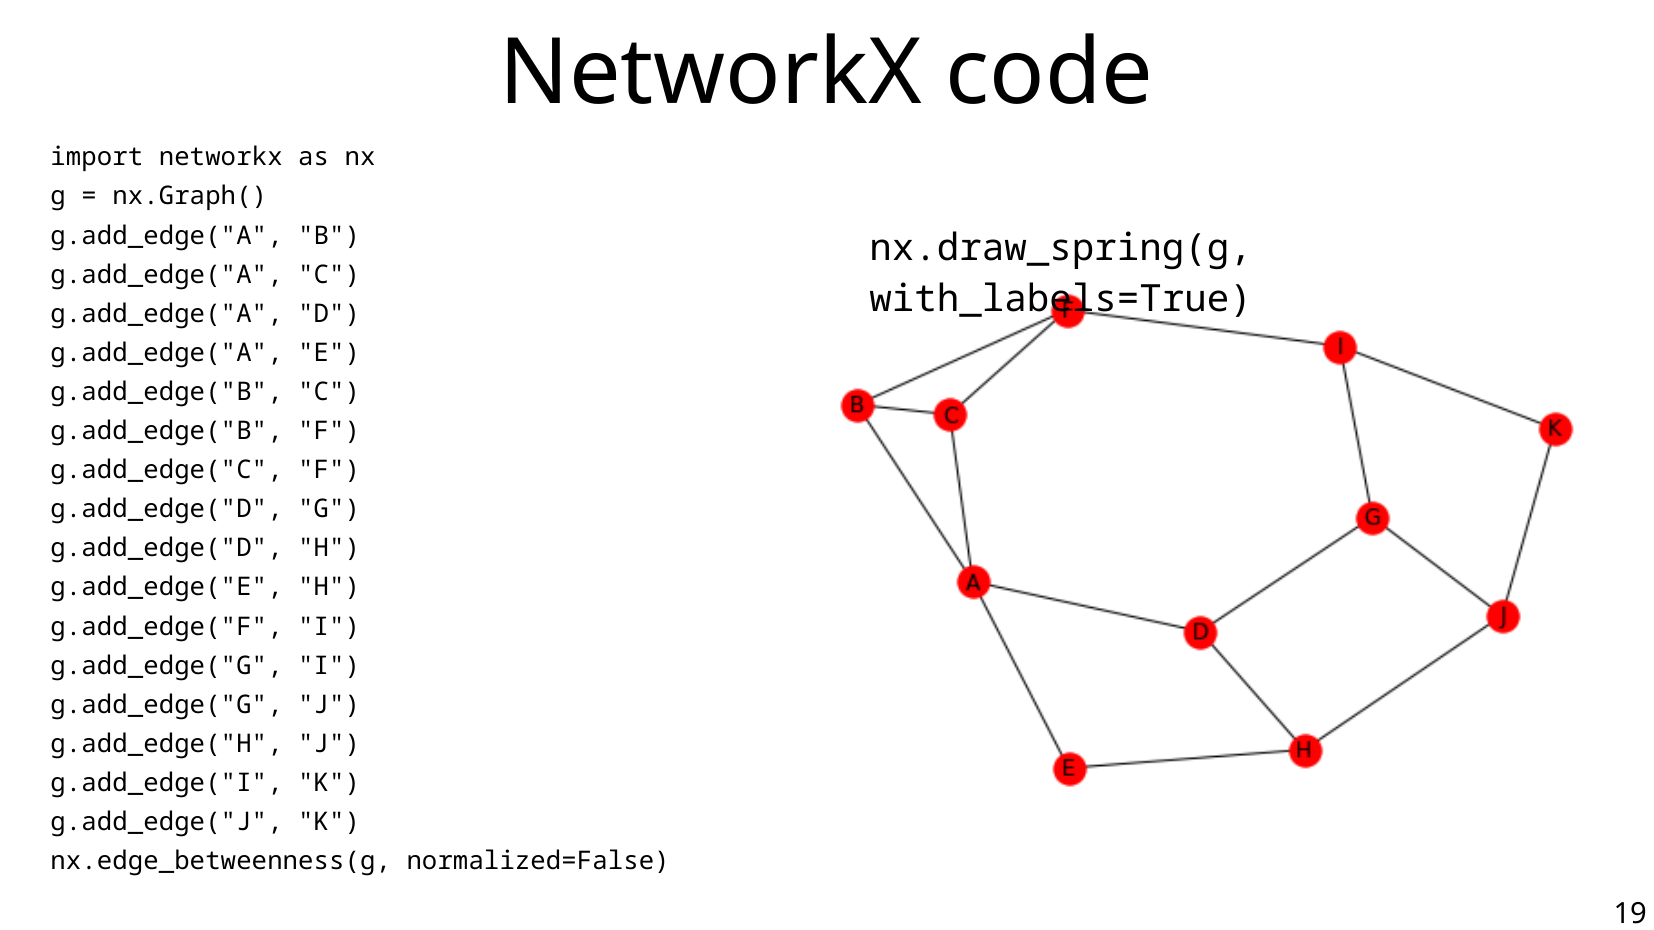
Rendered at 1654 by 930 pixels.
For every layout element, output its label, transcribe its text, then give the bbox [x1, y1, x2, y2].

title NetworkX code [82, 1, 1571, 135]
picture [1010, 304, 1020, 309]
text_box nx.draw_spring(g, with_labels=True) [854, 213, 1605, 304]
picture [1033, 304, 1043, 309]
picture [745, 260, 1617, 845]
list import networkx as nx g = nx.Graph() g.add_edge("A", "B") g.add_edge("A", "C") g.add_edge("A", "D") g.add_edge("A", "E") g.add_edge("B", "C") g.add_edge("B", "F") g.add_edge("C", "F") g.add_edge("D", "G") g.add_edge("D", "H") g.add_edge("E", "H") g.add_edge("F", "I") g.add_edge("G", "I") g.add_edge("G", "J") g.add_edge("H", "J") g.add_edge("I", "K") g.add_edge("J", "K") nx.edge_betweenness(g, normalized=False) [50, 138, 951, 918]
picture [1190, 304, 1200, 309]
